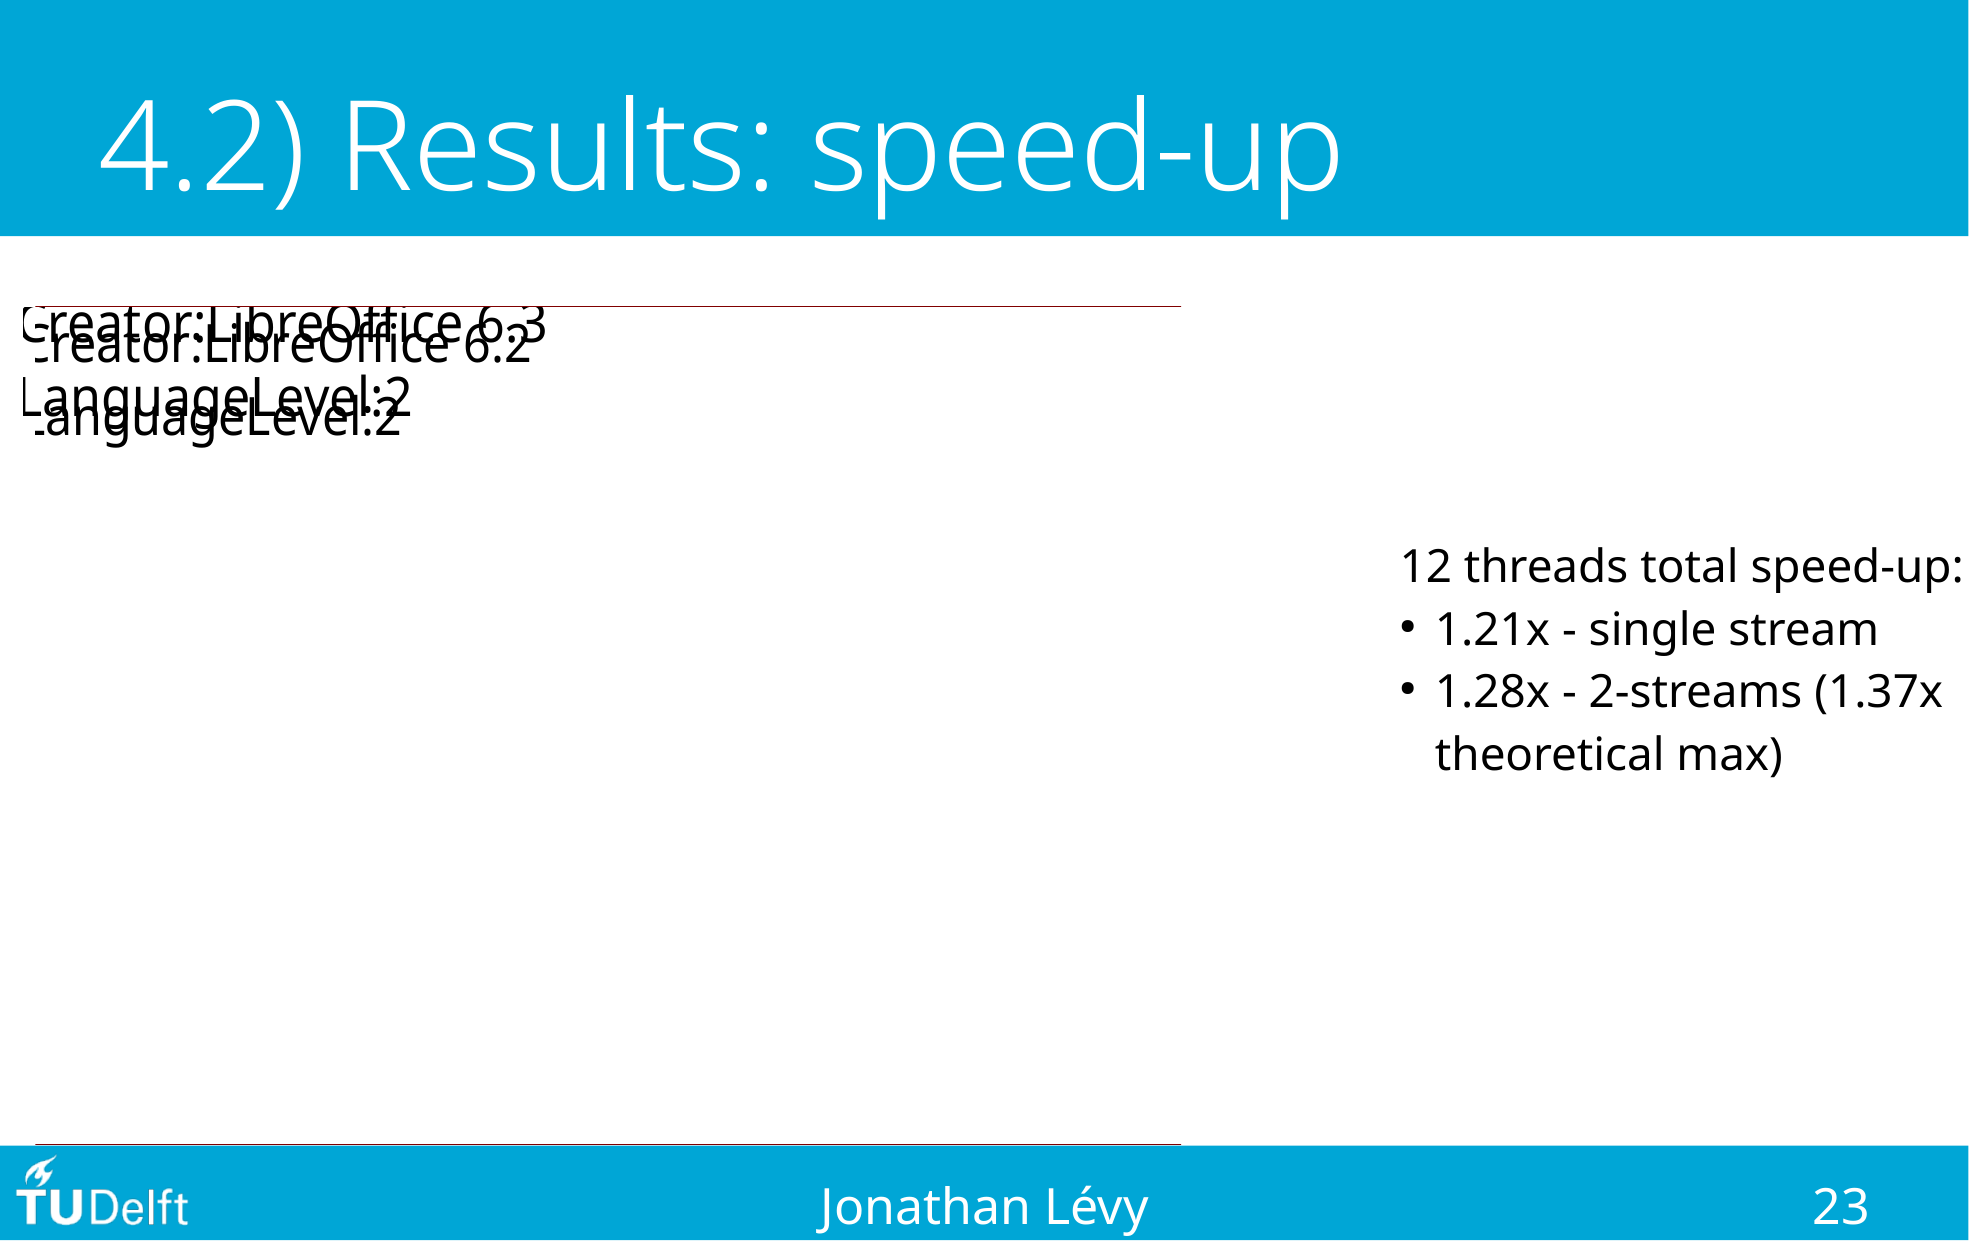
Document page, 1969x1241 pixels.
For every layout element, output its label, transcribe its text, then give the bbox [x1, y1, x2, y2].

title 4.2) Results: speed-up [98, 19, 1870, 227]
text_box 12 threads total speed-up: 1.21x - single stream 1.28x - 2-streams (1.37x theoretical max) [1393, 537, 1969, 780]
picture [23, 303, 1386, 1145]
